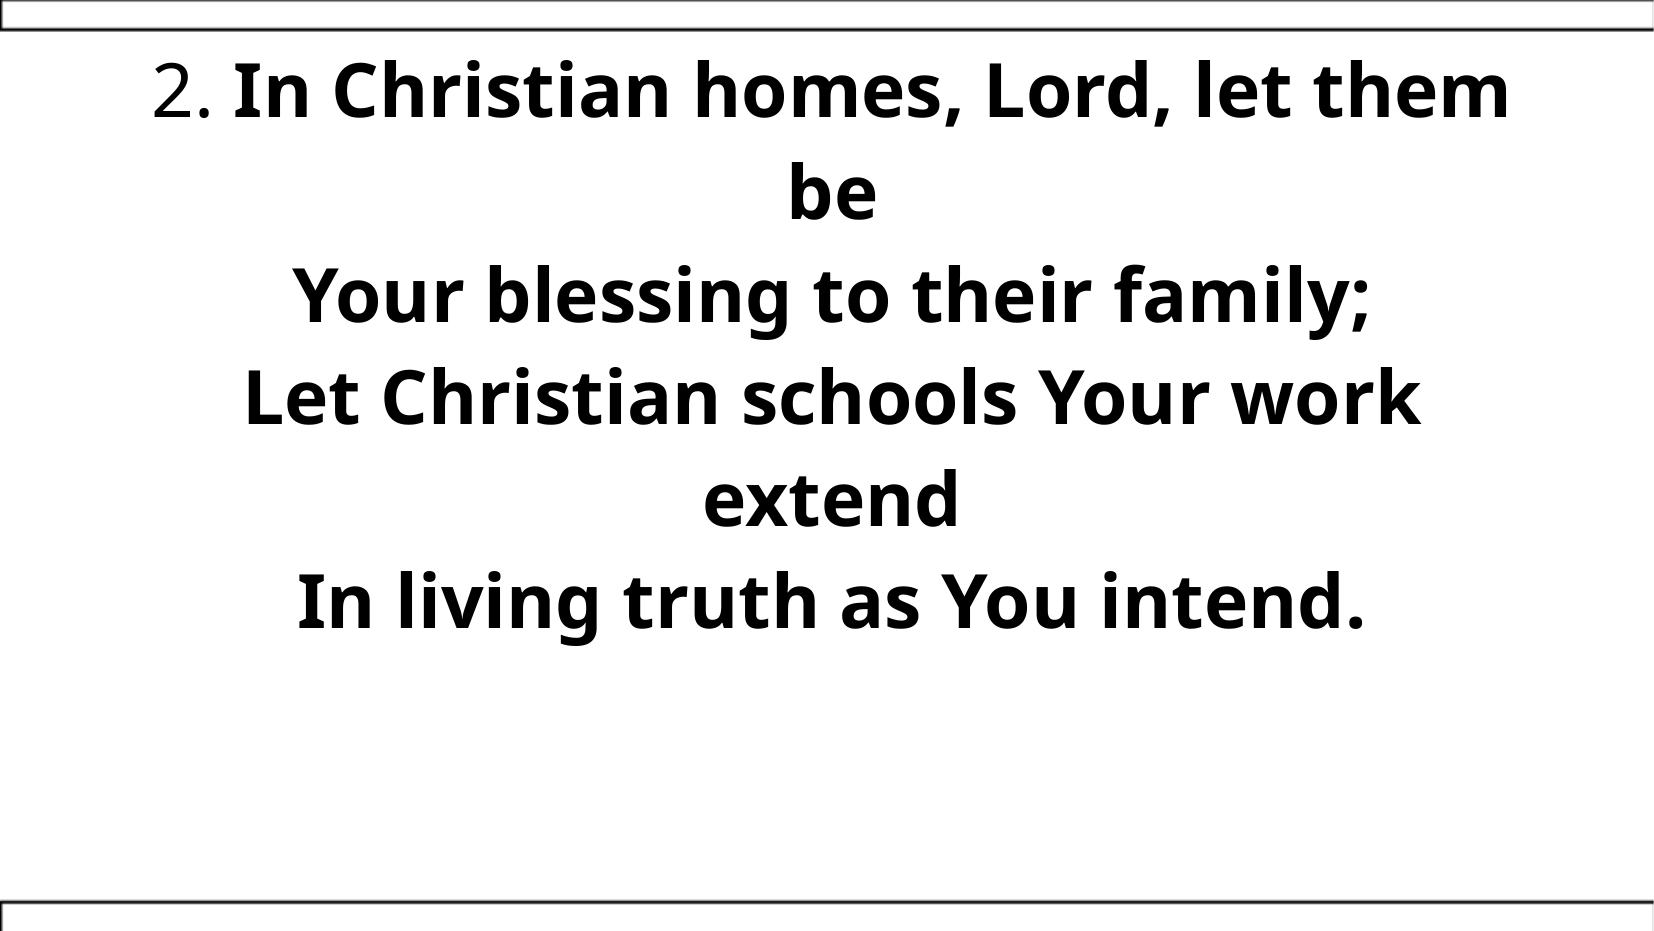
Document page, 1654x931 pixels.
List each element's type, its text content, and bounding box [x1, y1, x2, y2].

picture [0, 0, 1654, 931]
text_box 2. In Christian homes, Lord, let them be Your blessing to their family; Let Christian schools Your work extend In living truth as You intend. [105, 30, 1561, 445]
